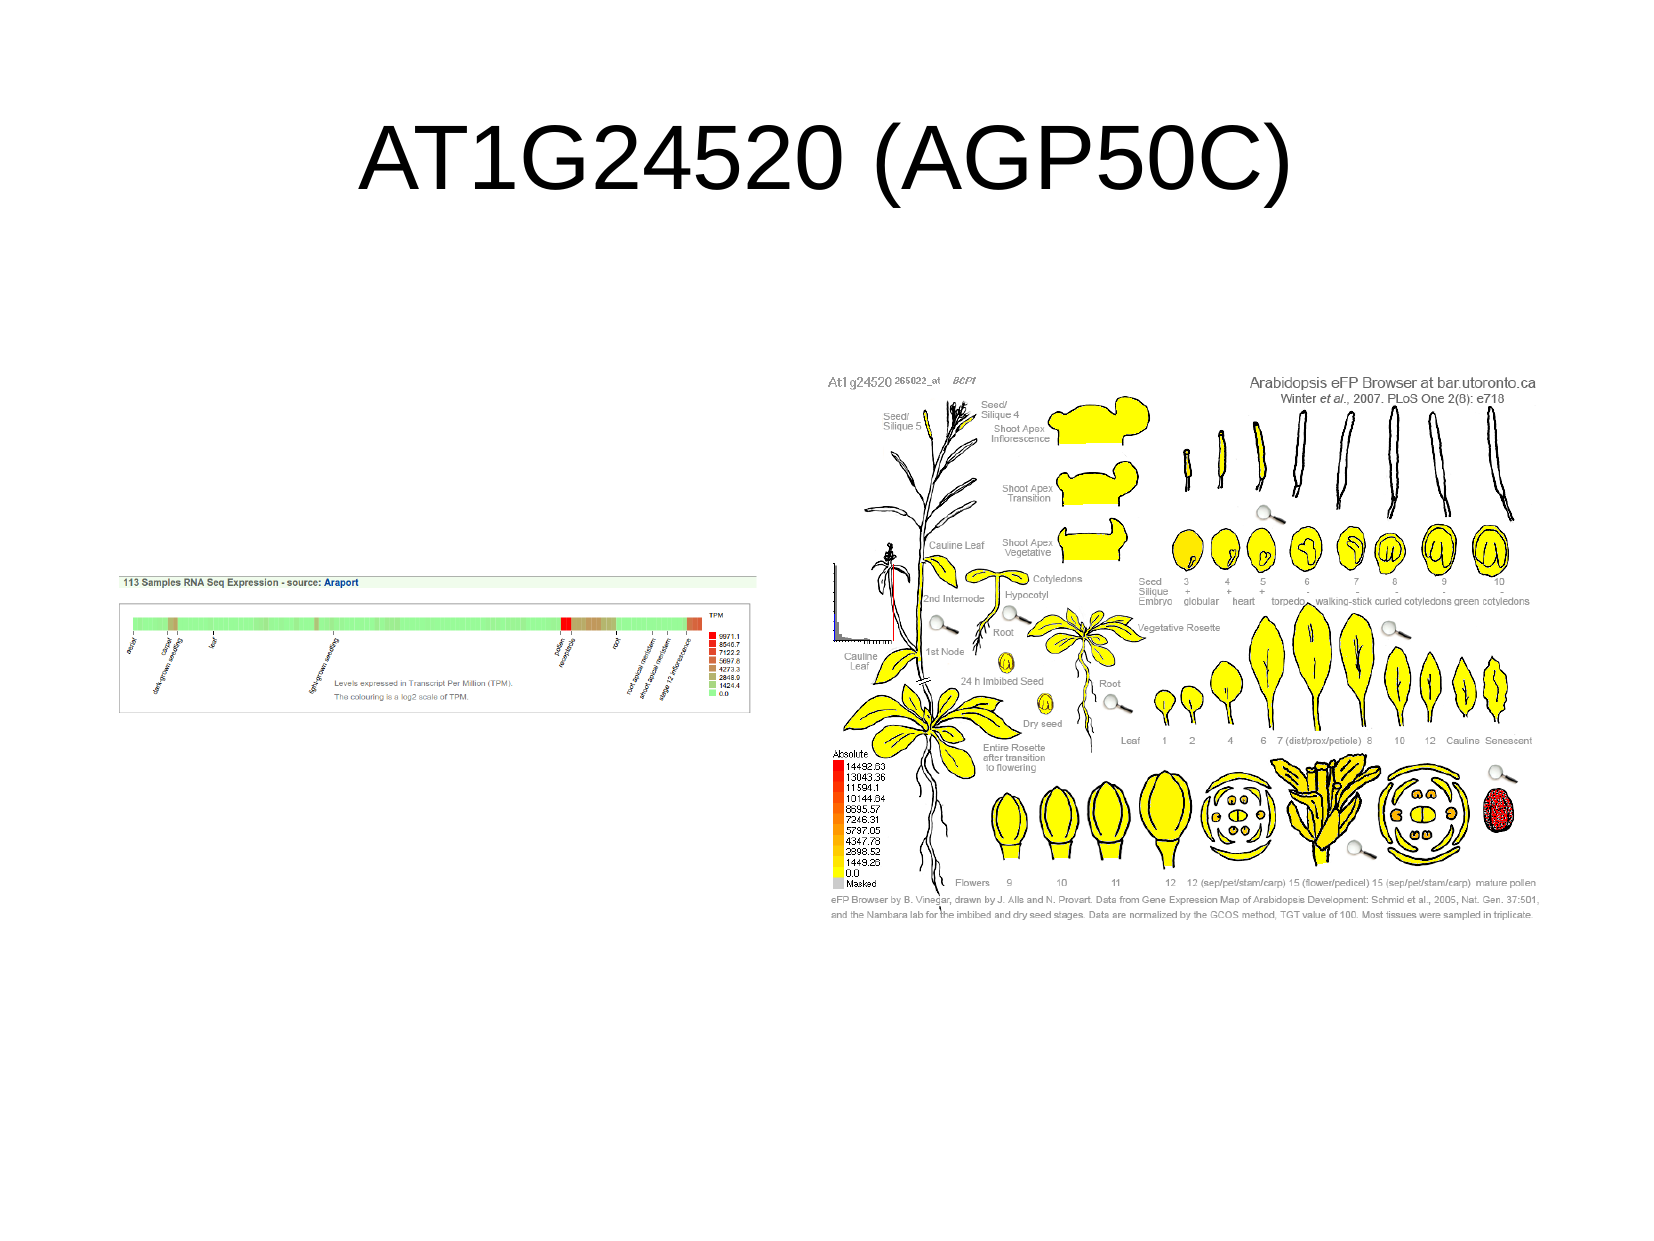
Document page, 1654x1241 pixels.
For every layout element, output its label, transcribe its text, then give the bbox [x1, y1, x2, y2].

picture [828, 374, 1539, 925]
picture [116, 574, 759, 726]
title AT1G24520 (AGP50C) [82, 49, 1571, 257]
